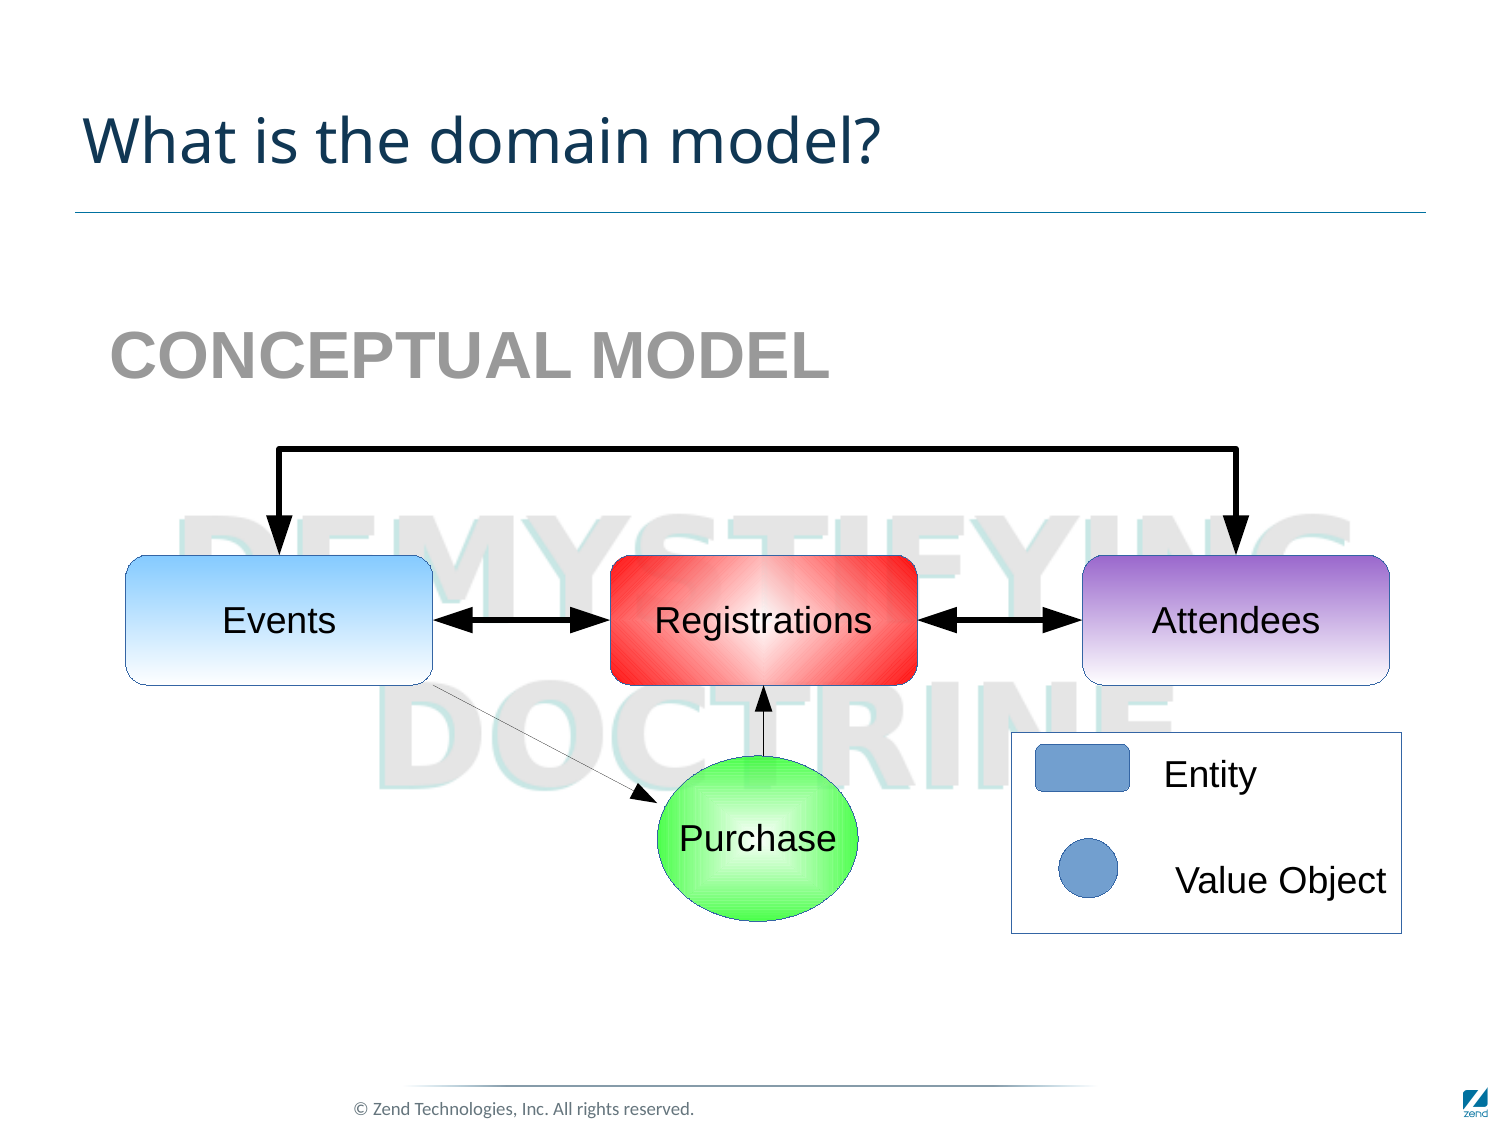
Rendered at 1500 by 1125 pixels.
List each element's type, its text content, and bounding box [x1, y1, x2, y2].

text_box Value Object [1160, 852, 1402, 910]
text_box [1011, 732, 1402, 934]
text_box Registrations [610, 555, 918, 686]
title Conceptual model [94, 281, 1445, 423]
title What is the domain model? [75, 15, 1425, 263]
text_box Attendees [1082, 555, 1390, 686]
picture [10, 239, 1500, 1004]
text_box Events [125, 555, 433, 686]
text_box Purchase [657, 755, 859, 922]
text_box Entity [1148, 746, 1273, 804]
picture [1463, 1087, 1488, 1118]
